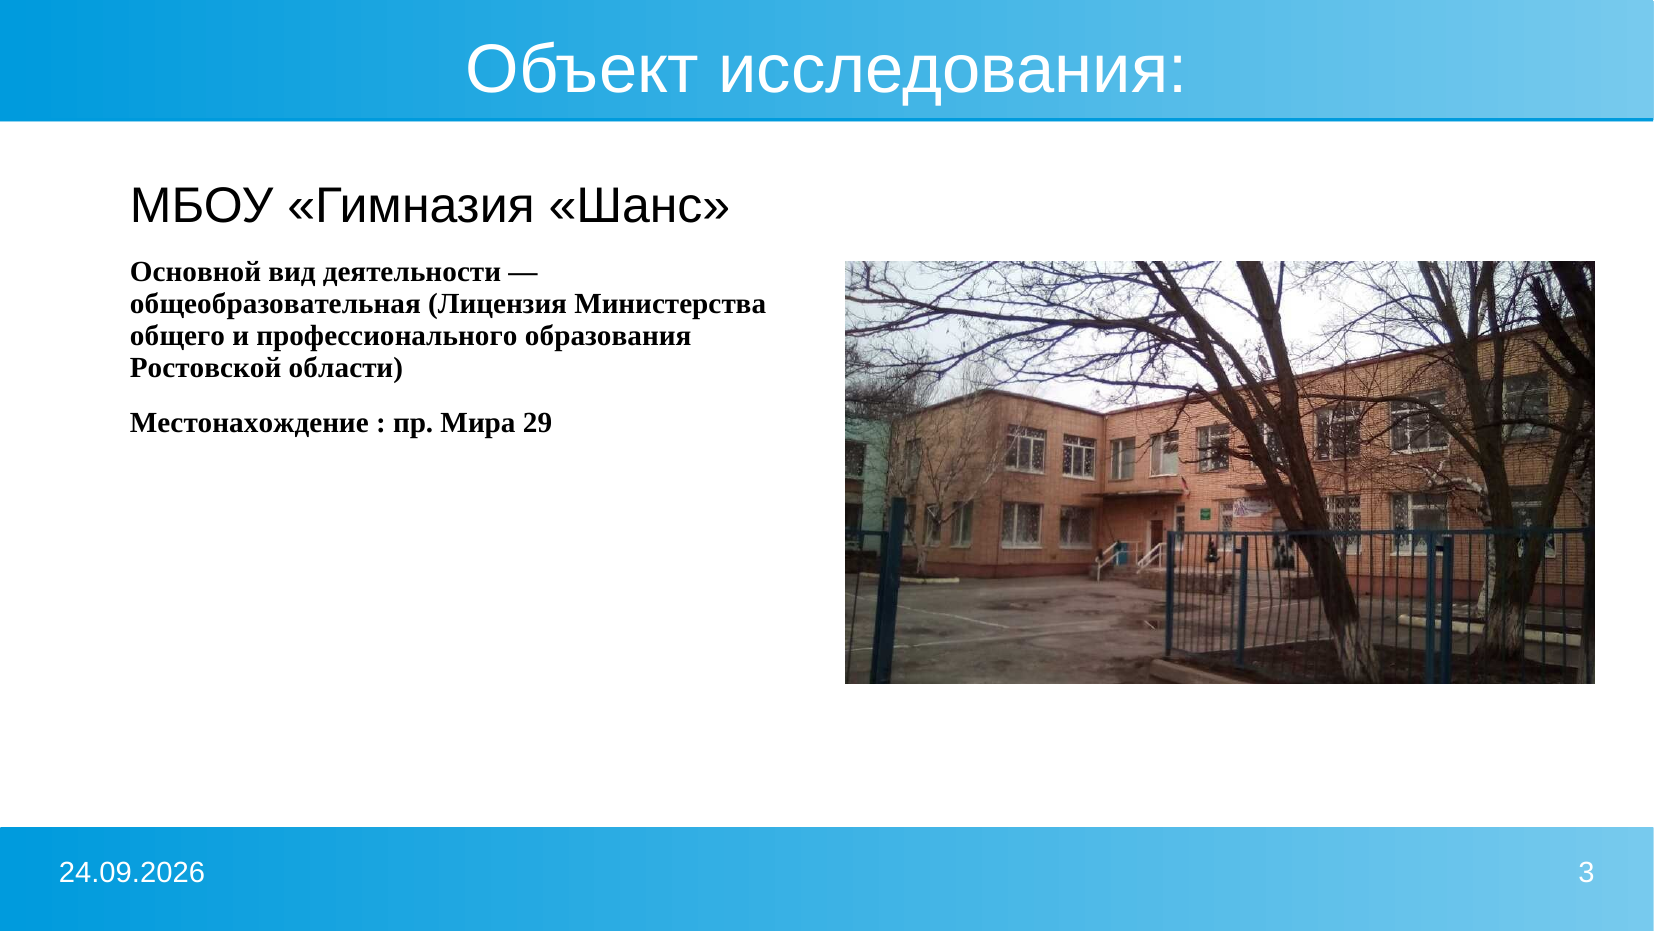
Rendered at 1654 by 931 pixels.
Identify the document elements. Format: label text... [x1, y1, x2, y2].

title Объект исследования: [59, 29, 1595, 108]
list МБОУ «Гимназия «Шанс» Основной вид деятельности — общеобразовательная (Лицензия Министерства общего и профессионального образования Ростовской области) Местонахождение : пр. Мира 29 [59, 177, 809, 768]
picture [845, 261, 1595, 684]
